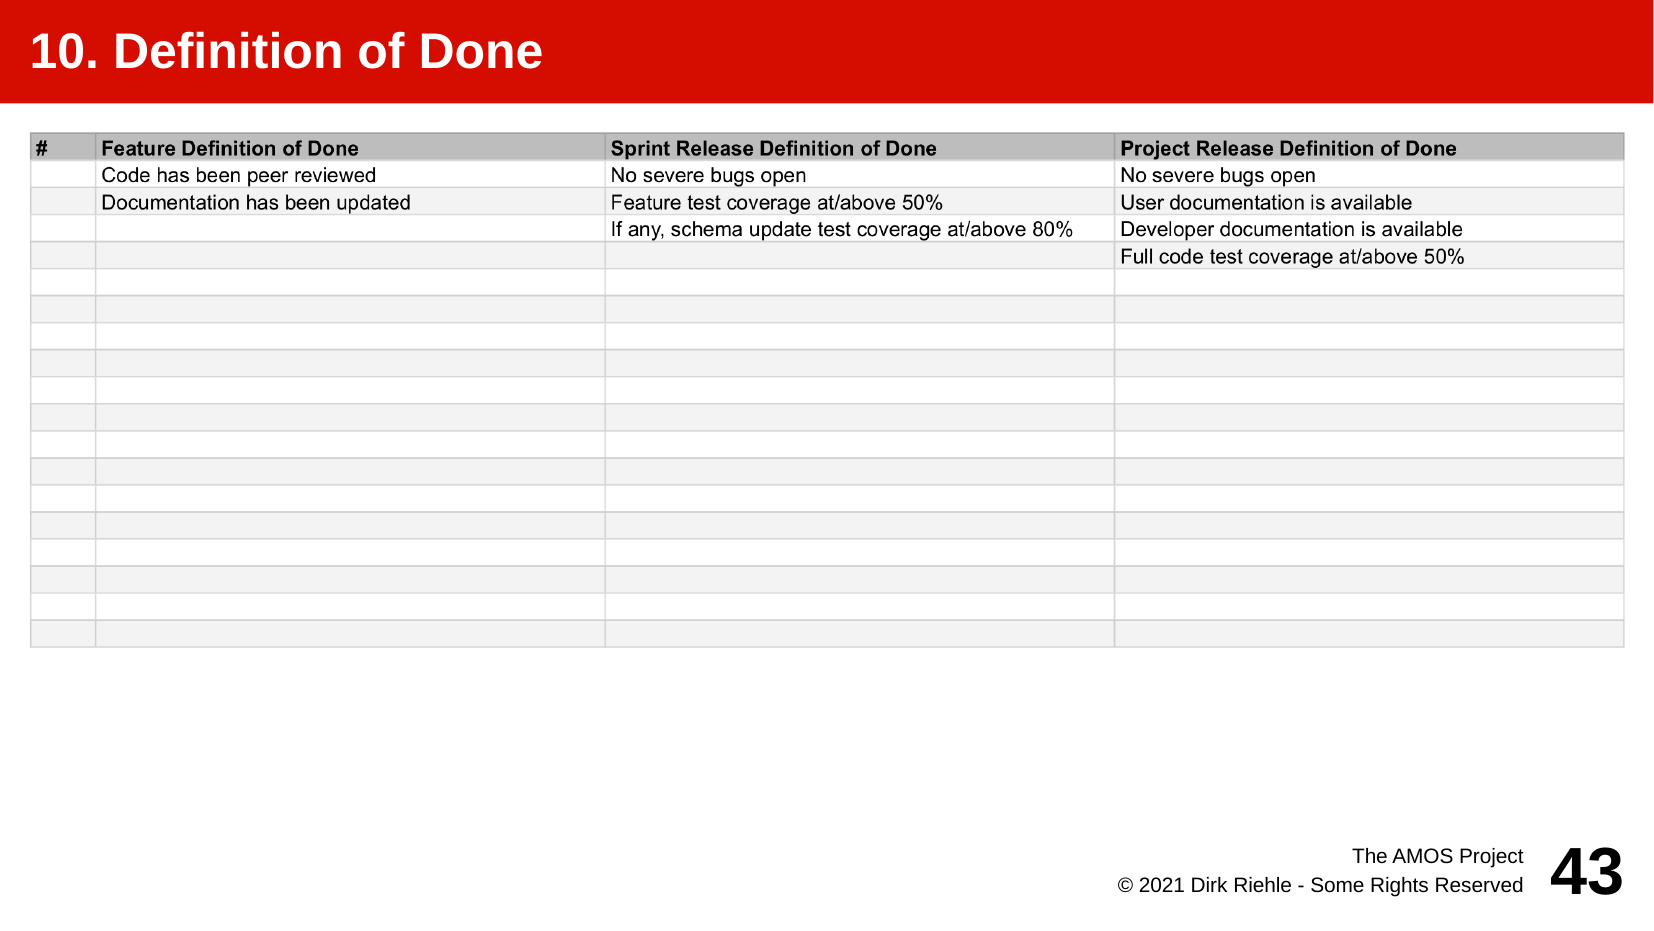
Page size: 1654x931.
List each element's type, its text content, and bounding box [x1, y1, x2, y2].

title 10. Definition of Done [0, 0, 1654, 104]
picture [29, 132, 1625, 648]
